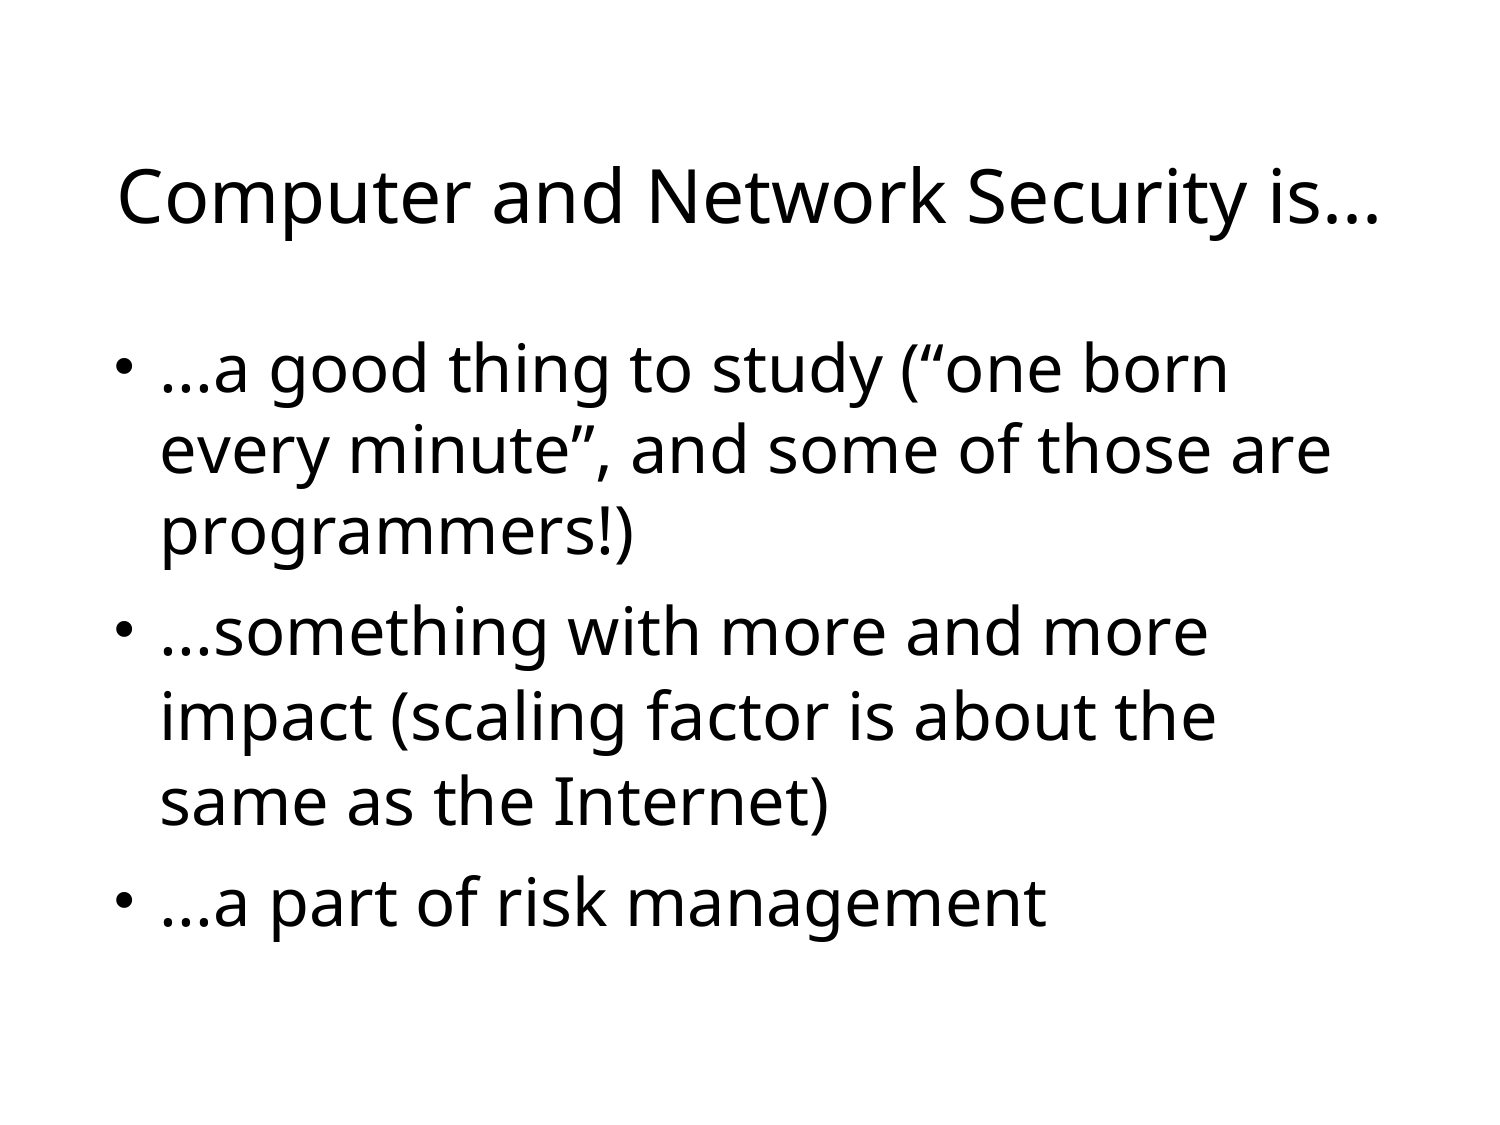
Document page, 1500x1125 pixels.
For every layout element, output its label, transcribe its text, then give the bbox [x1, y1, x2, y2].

list ...a good thing to study (“one born every minute”, and some of those are programmers!)‏ ...something with more and more impact (scaling factor is about the same as the Internet)‏ ...a part of risk management [112, 324, 1388, 1000]
title Computer and Network Security is... [112, 99, 1388, 288]
